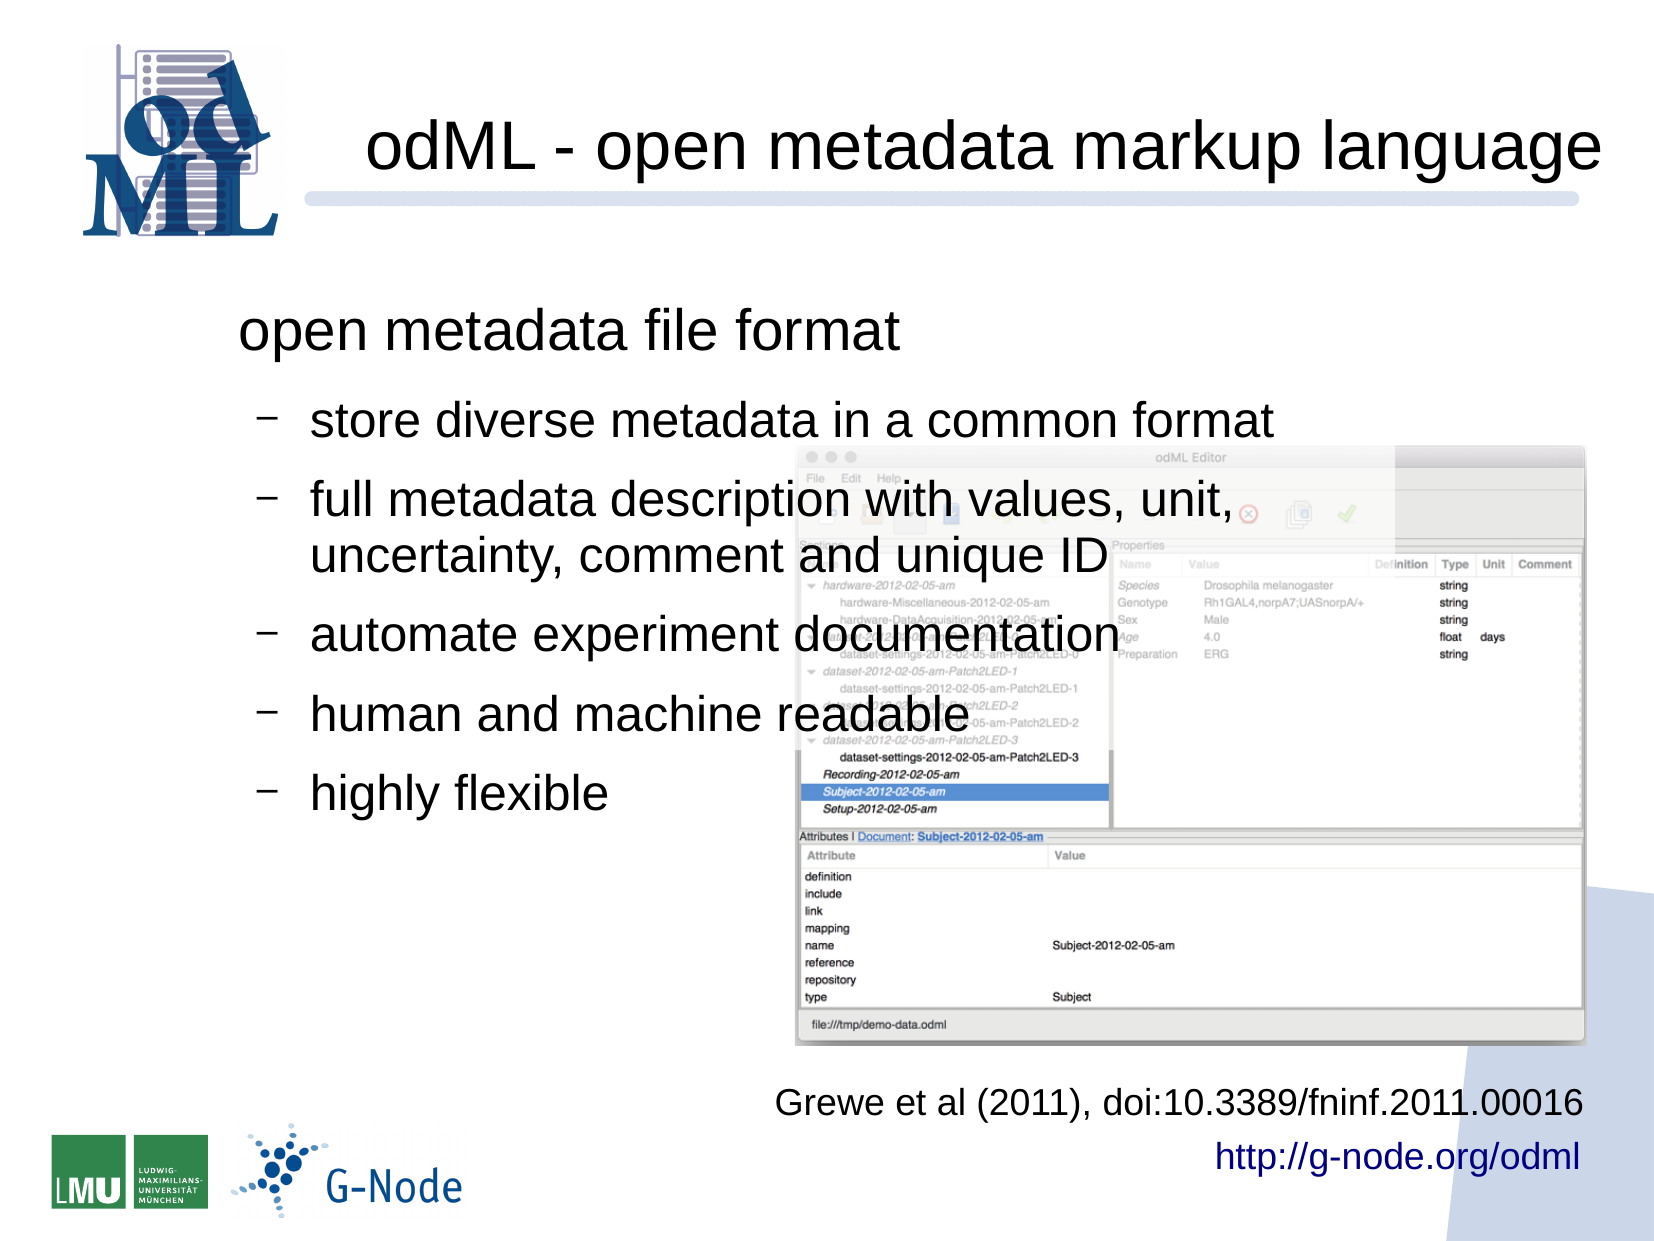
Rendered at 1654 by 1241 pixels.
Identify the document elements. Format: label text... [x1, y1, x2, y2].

text_box odML - open metadata markup language [116, 47, 1605, 243]
picture [794, 445, 1587, 1046]
text_box Grewe et al (2011), doi:10.3389/fninf.2011.00016 [759, 1074, 1600, 1131]
picture [230, 1123, 467, 1219]
picture [82, 44, 286, 237]
list open metadata file format store diverse metadata in a common format full metadata description with values, unit, uncertainty, comment and unique ID automate experiment documentation human and machine readable highly flexible [168, 297, 1396, 751]
text_box http://g-node.org/odml [1200, 1128, 1606, 1189]
